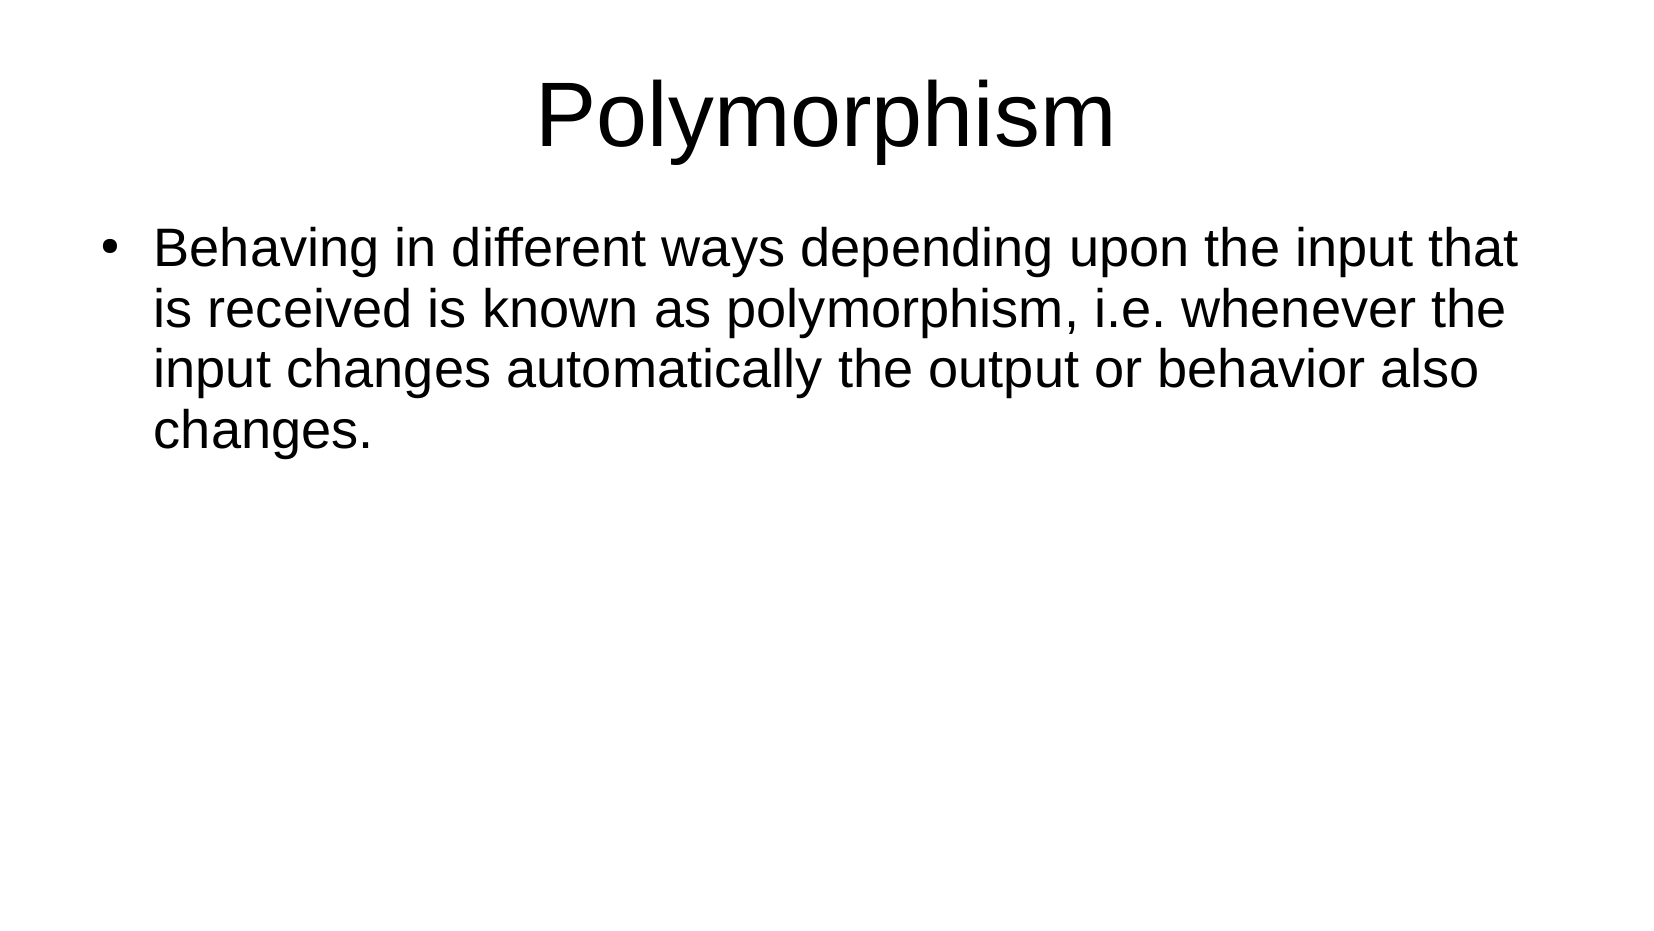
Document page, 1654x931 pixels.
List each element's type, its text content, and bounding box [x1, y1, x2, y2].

title Polymorphism [82, 37, 1571, 193]
list Behaving in different ways depending upon the input that is received is known as polymorphism, i.e. whenever the input changes automatically the output or behavior also changes. [82, 217, 1571, 758]
